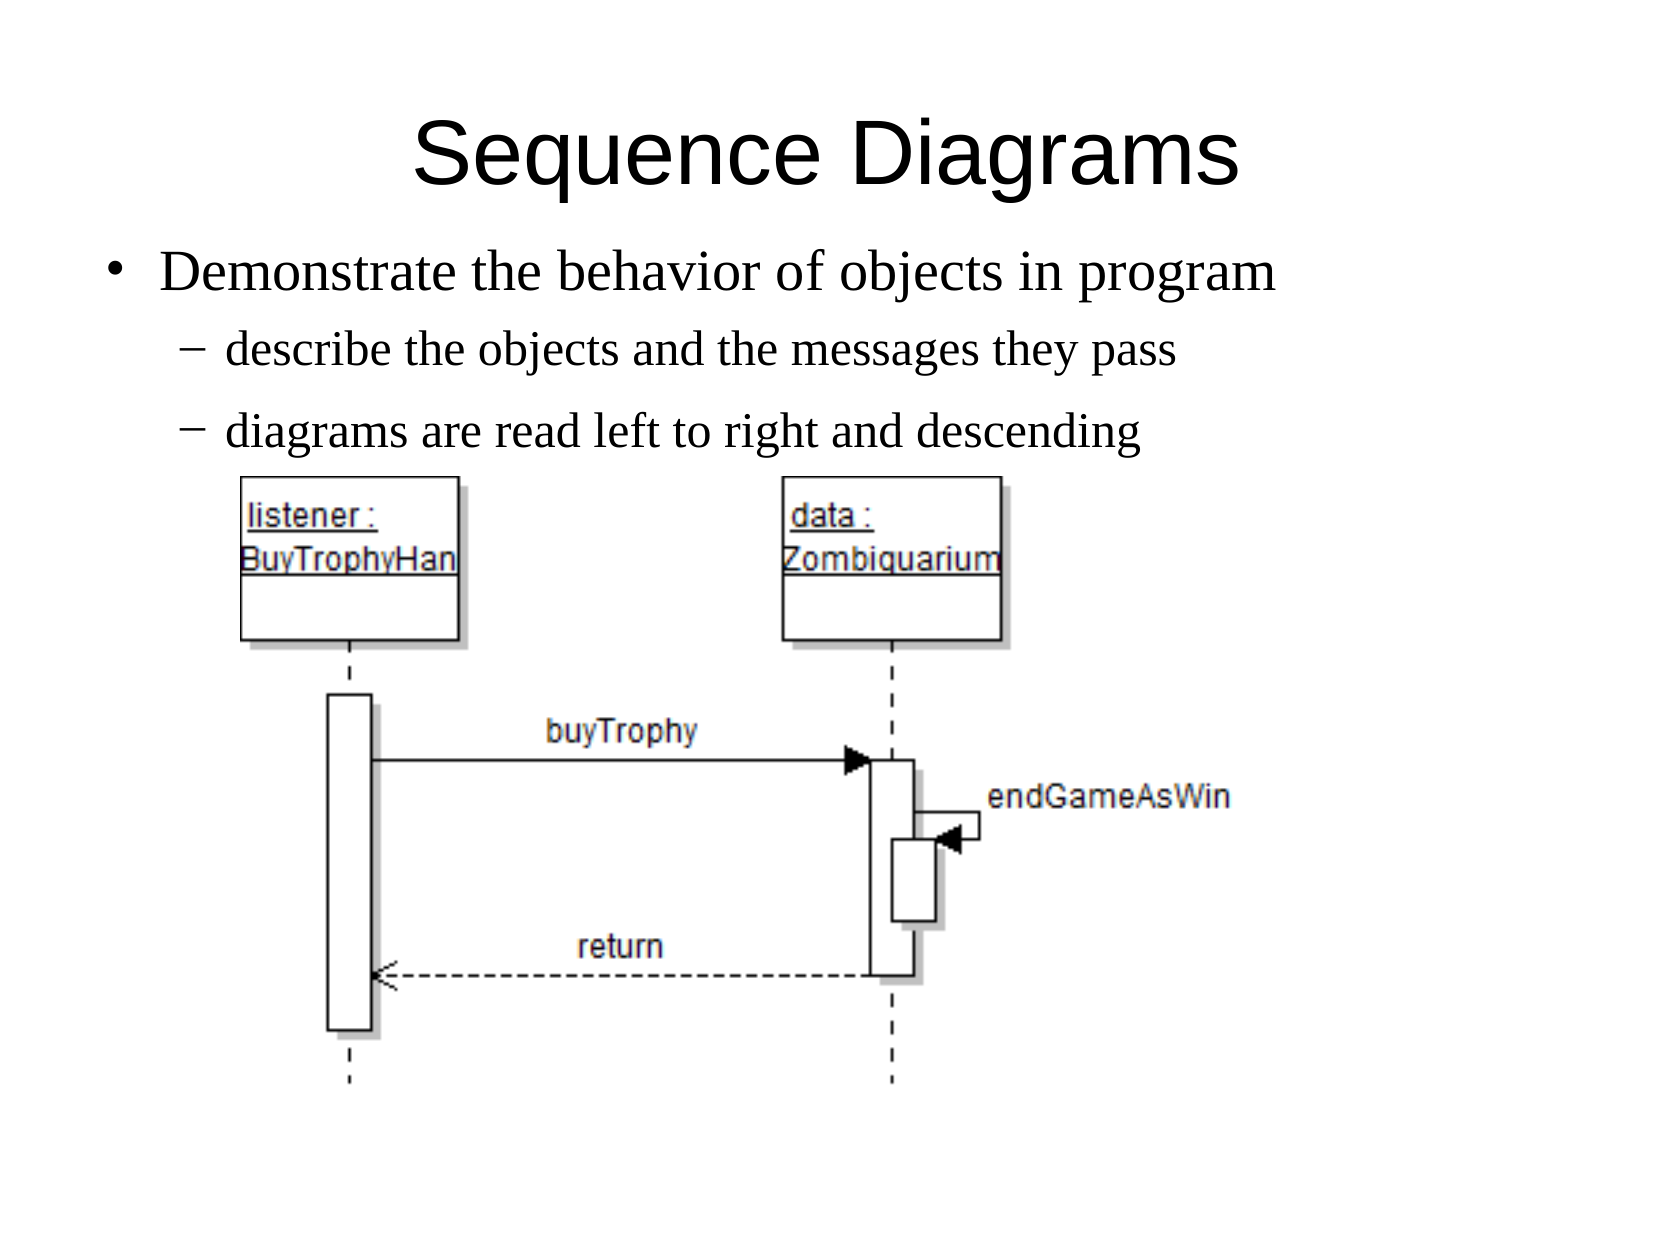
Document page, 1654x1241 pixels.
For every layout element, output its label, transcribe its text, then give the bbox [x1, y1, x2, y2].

title Sequence Diagrams [82, 49, 1571, 257]
text_box Demonstrate the behavior of objects in program describe the objects and the messages they pass diagrams are read left to right and descending [90, 225, 1491, 1201]
picture [240, 476, 1245, 1098]
